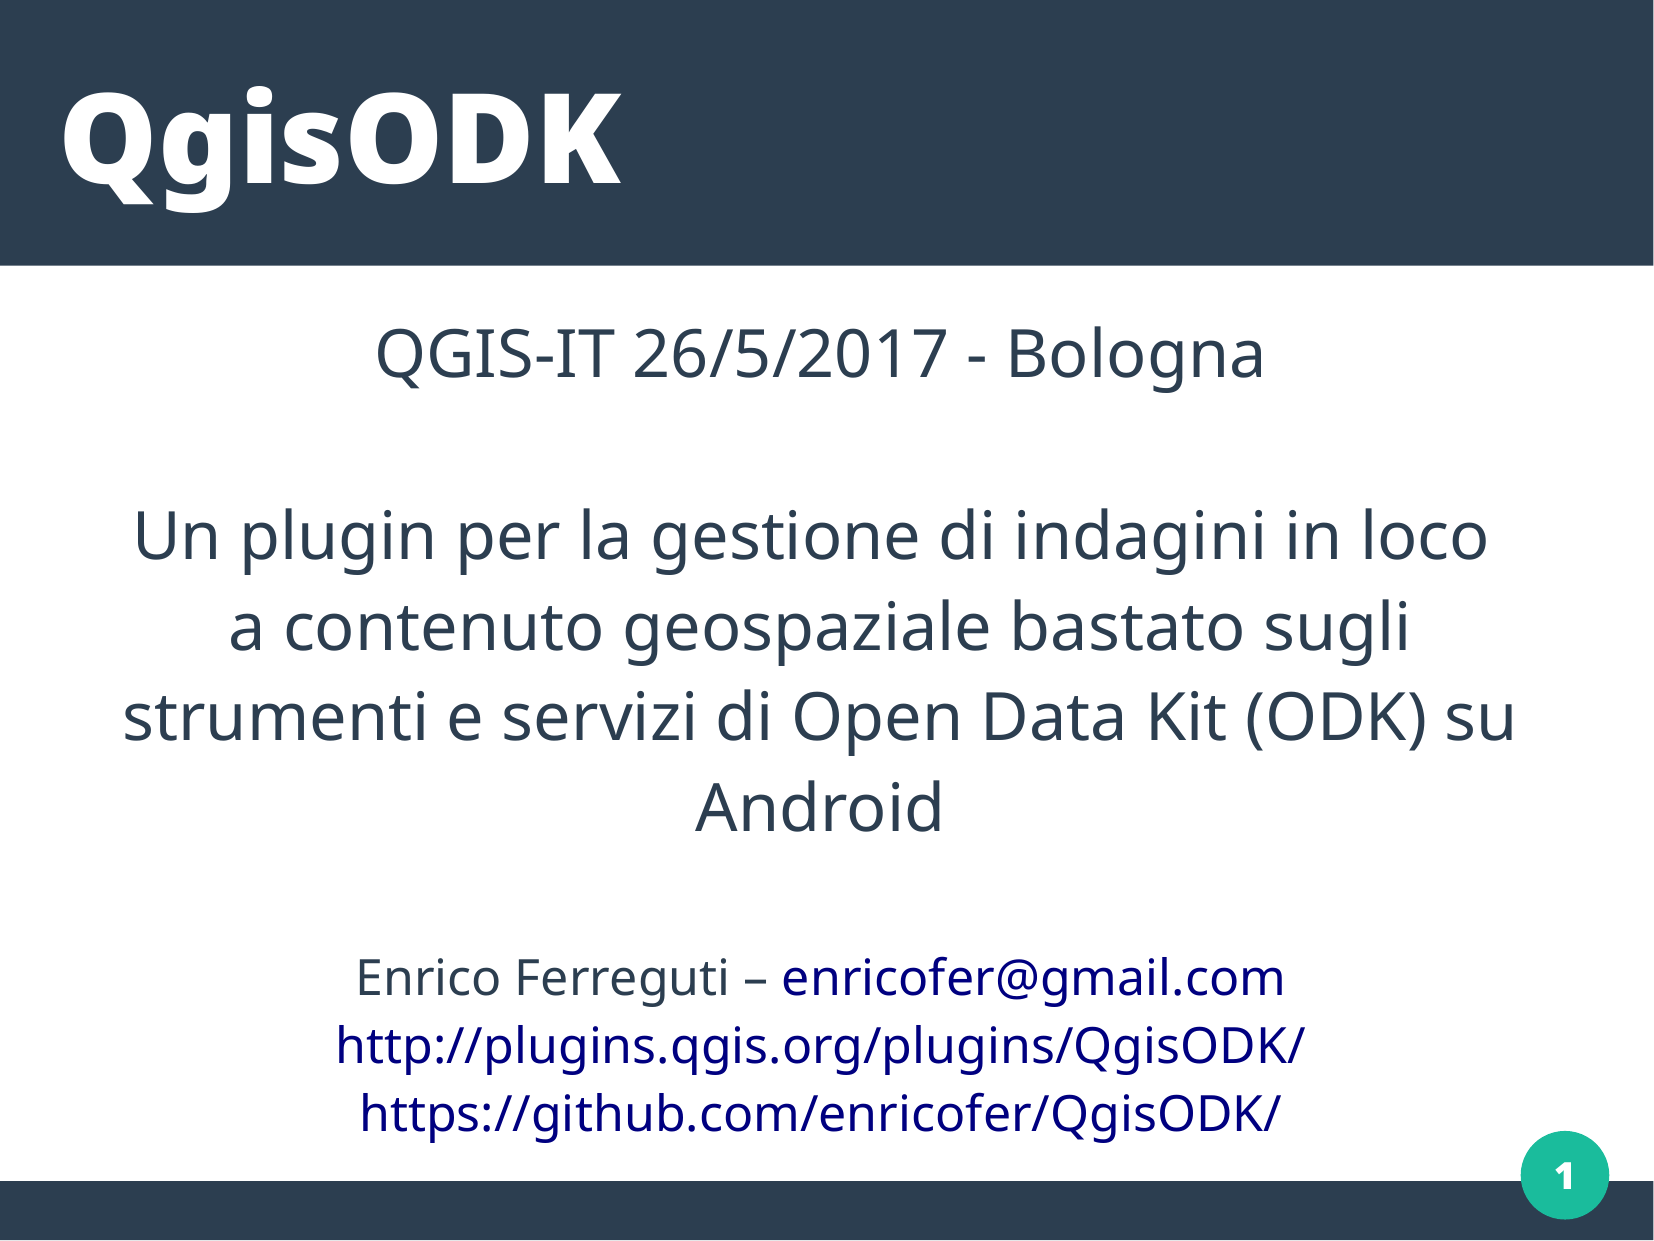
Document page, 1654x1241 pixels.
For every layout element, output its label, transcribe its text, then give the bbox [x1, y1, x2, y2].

subtitle QGIS-IT 26/5/2017 - Bologna Un plugin per la gestione di indagini in loco a contenuto geospaziale bastato sugli strumenti e servizi di Open Data Kit (ODK) su Android Enrico Ferreguti – enricofer@gmail.com http://plugins.qgis.org/plugins/QgisODK/ https://github.com/enricofer/QgisODK/ [118, 318, 1524, 1134]
title QgisODK [59, 49, 1595, 207]
